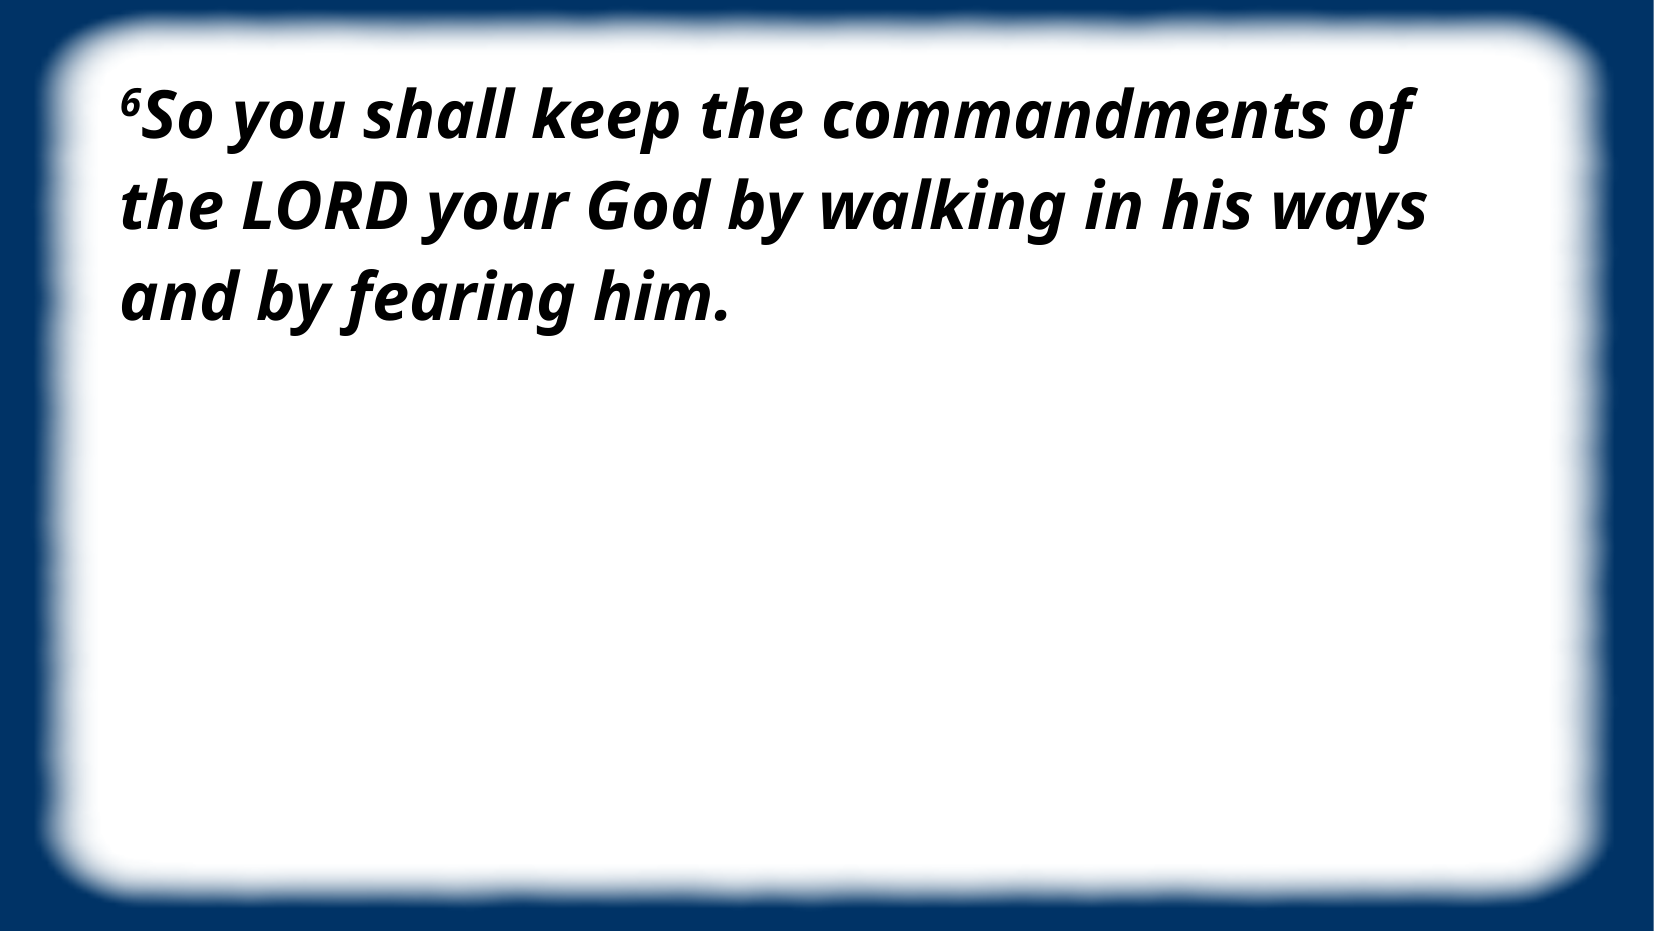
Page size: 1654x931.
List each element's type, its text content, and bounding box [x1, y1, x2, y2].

text_box 6So you shall keep the commandments of the LORD your God by walking in his ways and by fearing him. [105, 60, 1546, 342]
picture [0, 0, 1654, 931]
